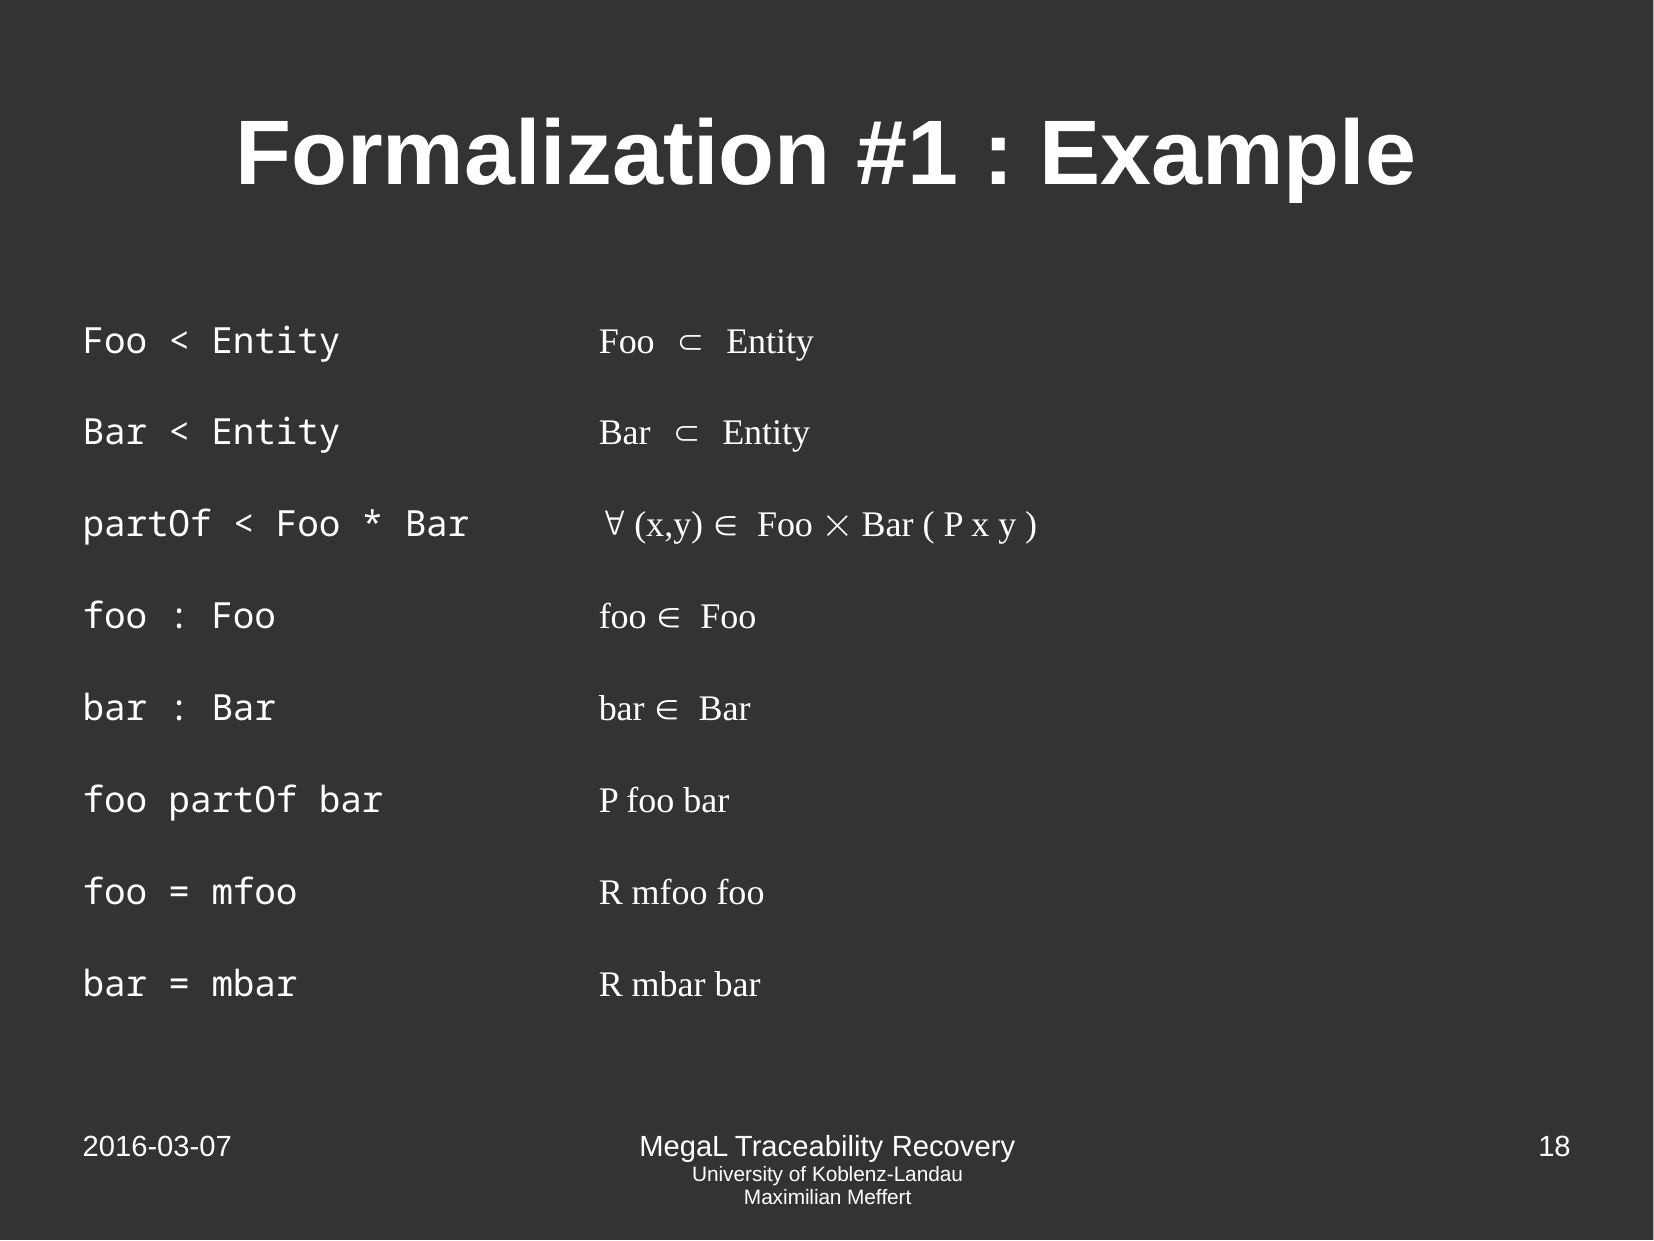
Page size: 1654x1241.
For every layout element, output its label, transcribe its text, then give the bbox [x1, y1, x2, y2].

list Foo < Entity Foo Ì Entity Bar < Entity Bar Ì Entity partOf < Foo * Bar " (x,y) Î Foo ´ Bar ( P x y ) foo : Foo foo Î Foo bar : Bar bar Î Bar foo partOf bar P foo bar foo = mfoo R mfoo foo bar = mbar R mbar bar [82, 290, 1571, 1010]
title Formalization #1 : Example [82, 49, 1571, 257]
